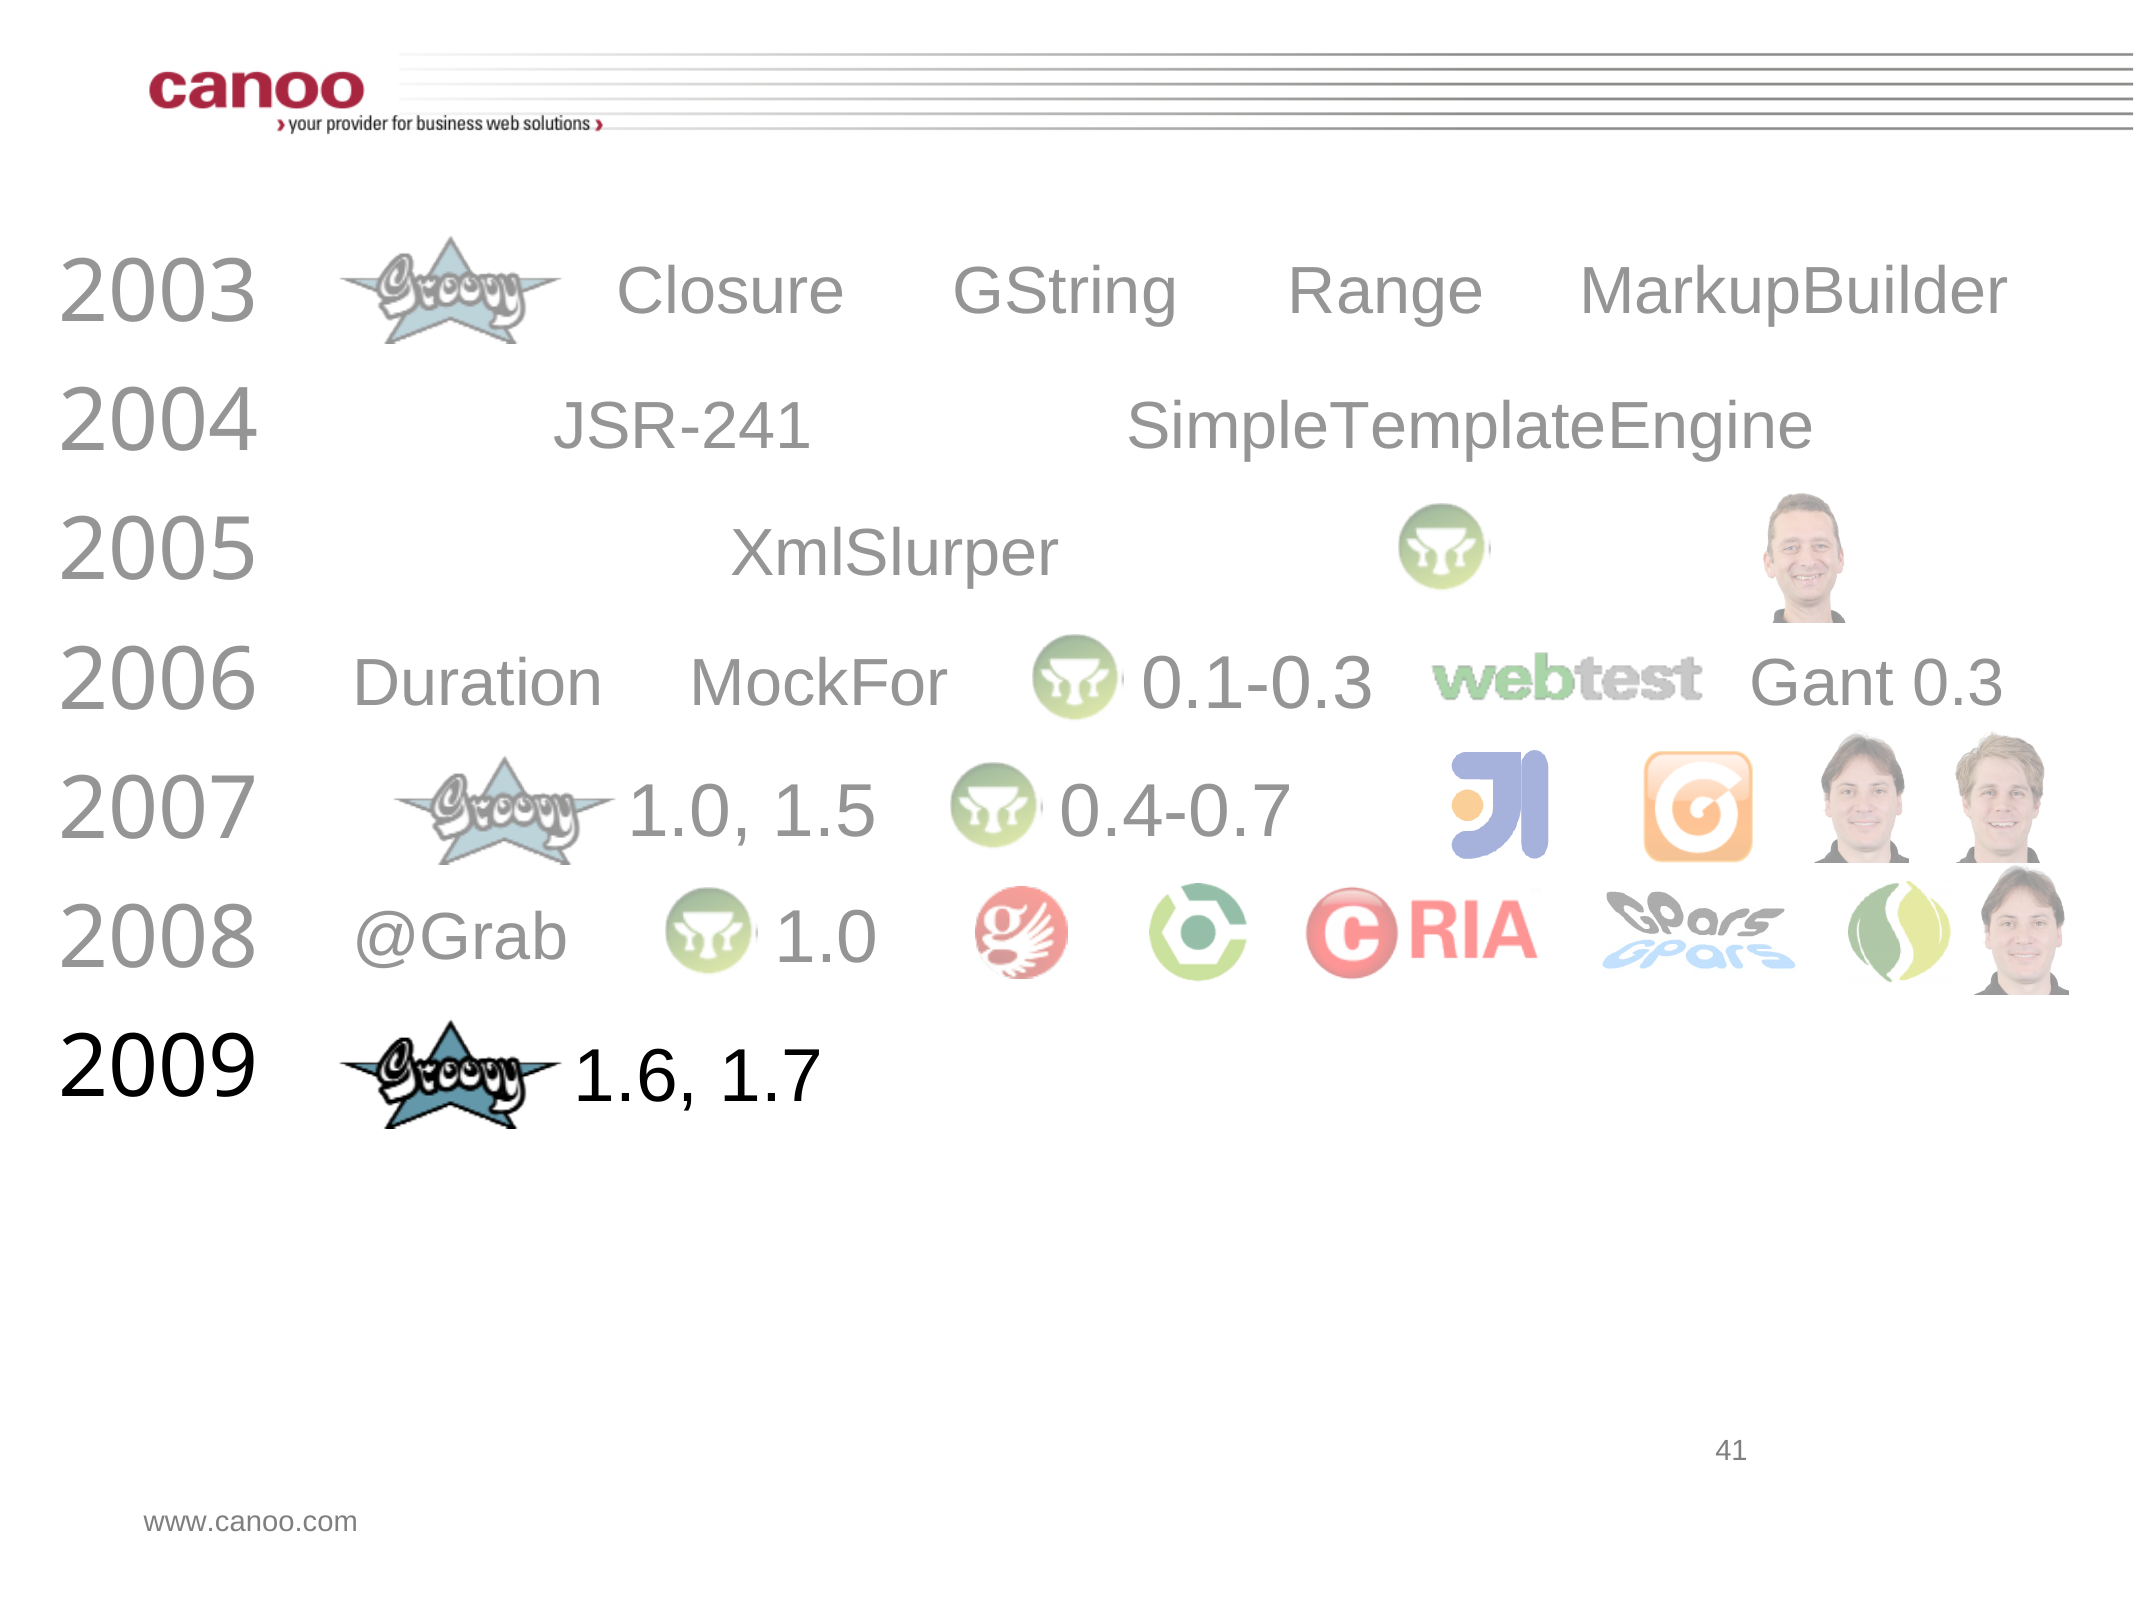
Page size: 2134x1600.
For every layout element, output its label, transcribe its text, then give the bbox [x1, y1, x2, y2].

picture [37, 225, 2101, 1129]
text_box <number> [1705, 1423, 1758, 1474]
text_box 1.6, 1.7 [559, 1018, 839, 1124]
text_box 2009 [43, 1013, 297, 1122]
picture [0, 21, 2134, 188]
